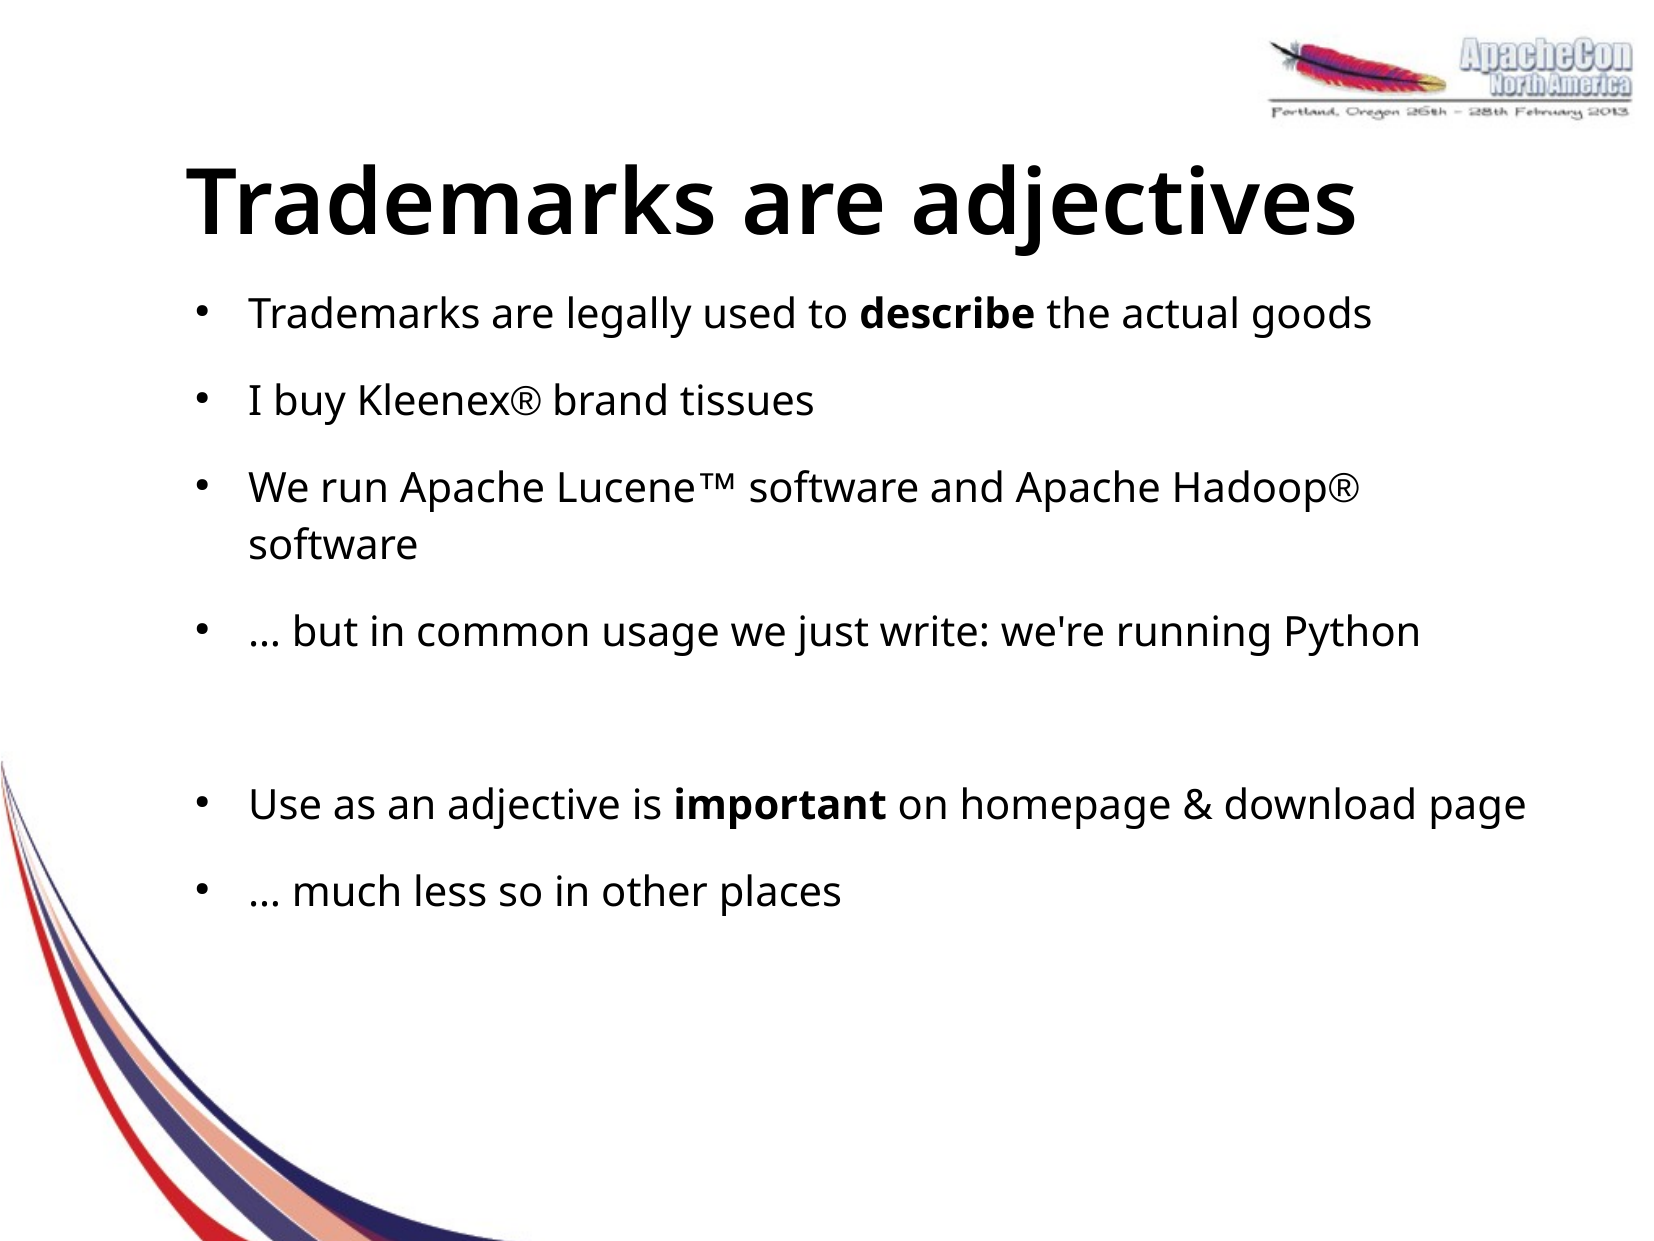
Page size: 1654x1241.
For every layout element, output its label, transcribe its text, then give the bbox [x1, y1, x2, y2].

list Trademarks are legally used to describe the actual goods I buy Kleenex® brand tissues We run Apache Lucene™ software and Apache Hadoop® software … but in common usage we just write: we're running Python Use as an adjective is important on homepage & download page … much less so in other places [177, 283, 1536, 1004]
title Trademarks are adjectives [177, 134, 1536, 262]
picture [0, 0, 1654, 1241]
